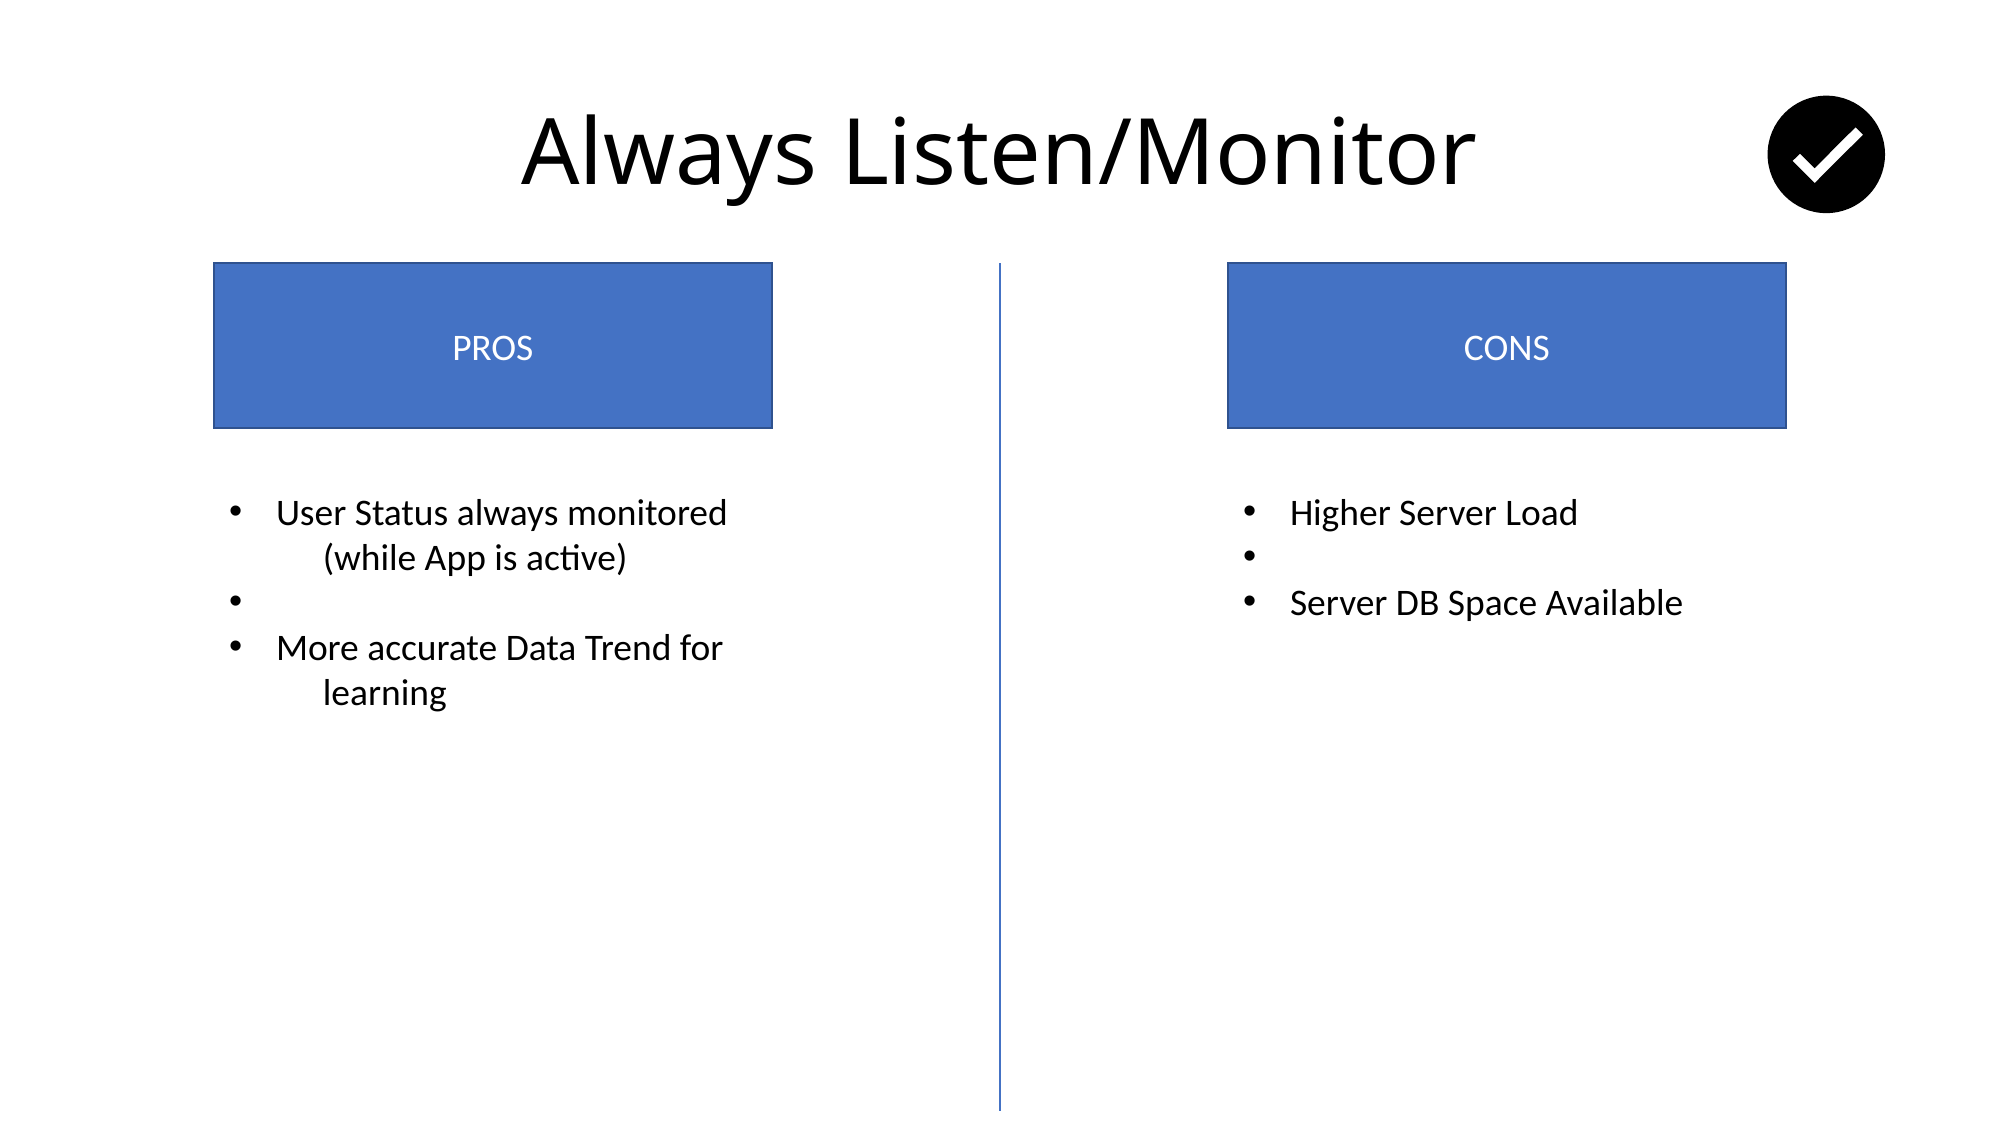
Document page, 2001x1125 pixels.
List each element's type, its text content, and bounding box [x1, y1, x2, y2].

text_box User Status always monitored (while App is active) More accurate Data Trend for learning [214, 480, 772, 724]
text_box CONS [1228, 263, 1786, 428]
text_box PROS [214, 263, 772, 428]
text_box Higher Server Load Server DB Space Available [1228, 480, 1786, 678]
picture [1751, 79, 1902, 230]
title Always Listen/Monitor [137, 45, 1863, 264]
